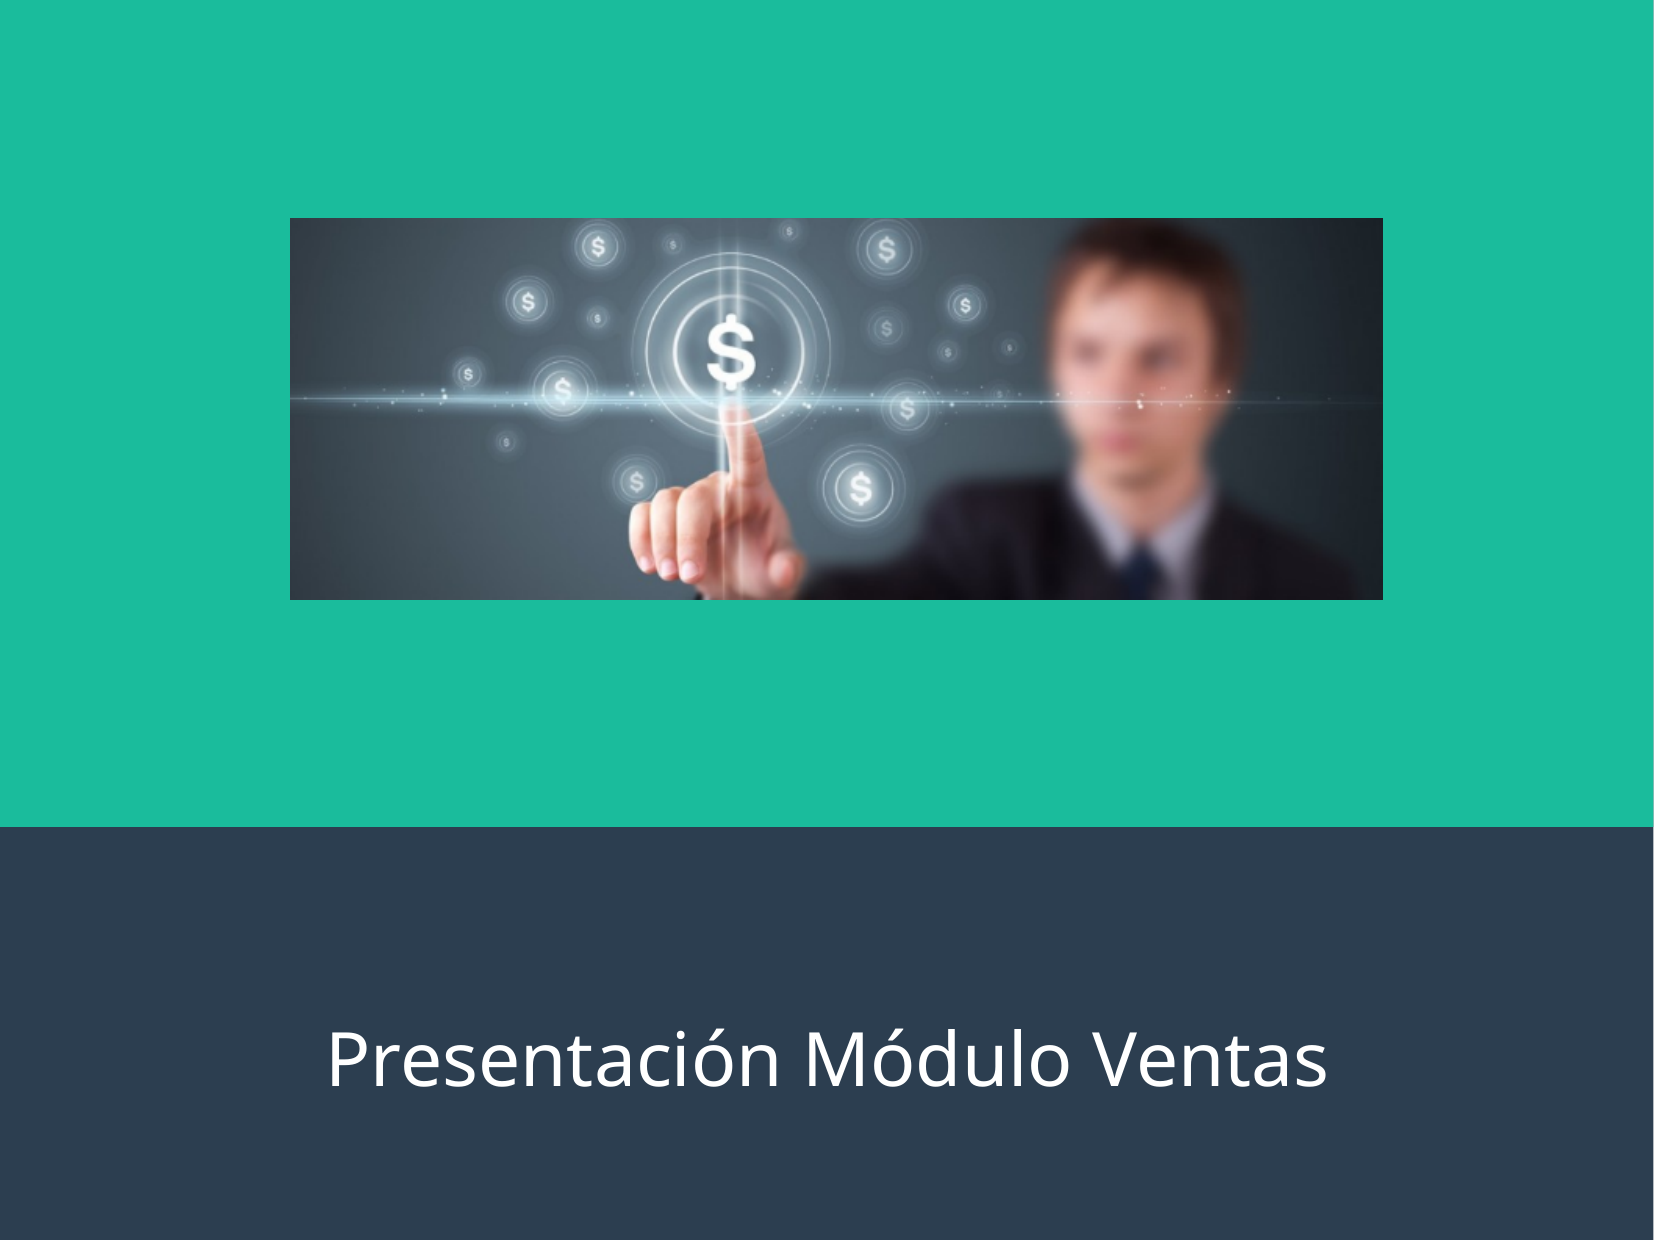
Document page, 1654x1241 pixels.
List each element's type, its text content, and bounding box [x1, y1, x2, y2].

picture [290, 218, 1383, 601]
title Presentación Módulo Ventas [60, 952, 1596, 1111]
